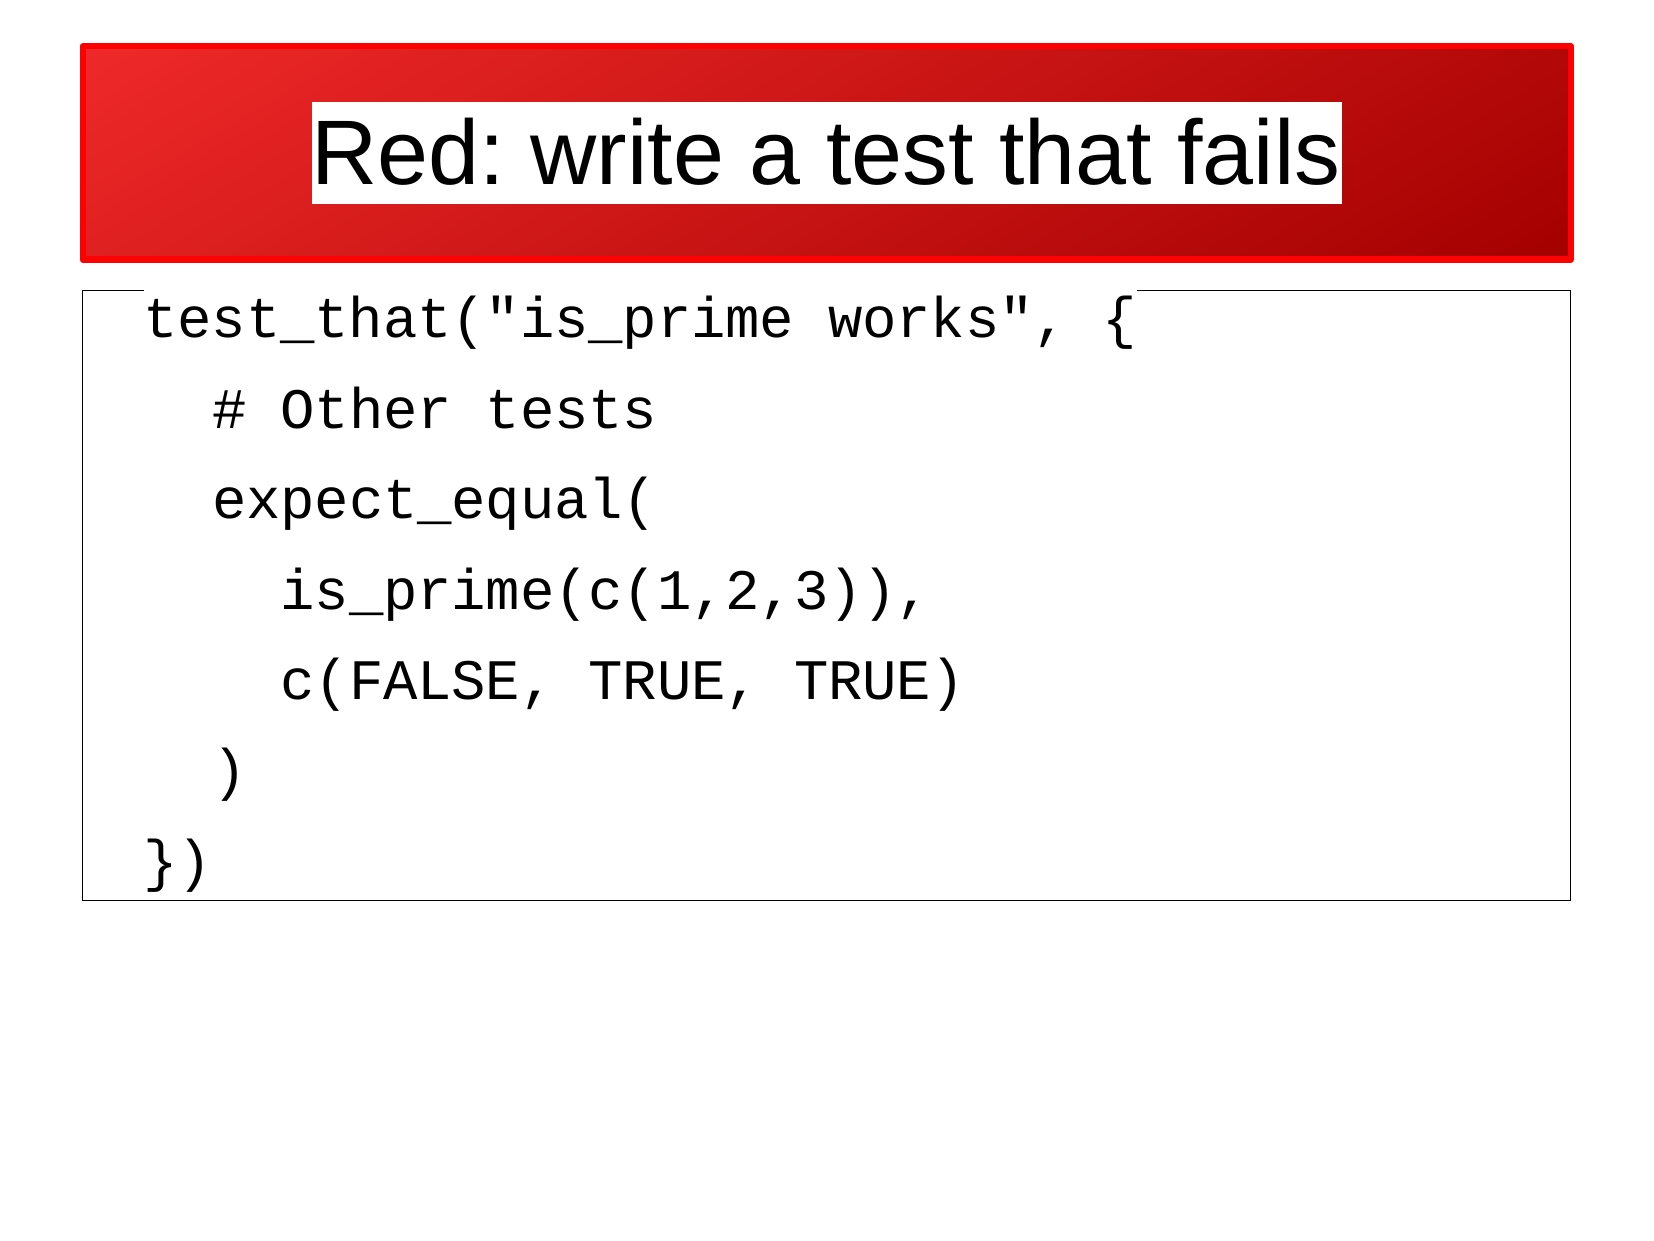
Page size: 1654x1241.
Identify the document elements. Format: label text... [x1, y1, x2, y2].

title Red: write a test that fails [82, 46, 1571, 260]
list test_that("is_prime works", { # Other tests expect_equal( is_prime(c(1,2,3)), c(FALSE, TRUE, TRUE) ) }) [82, 290, 1571, 901]
